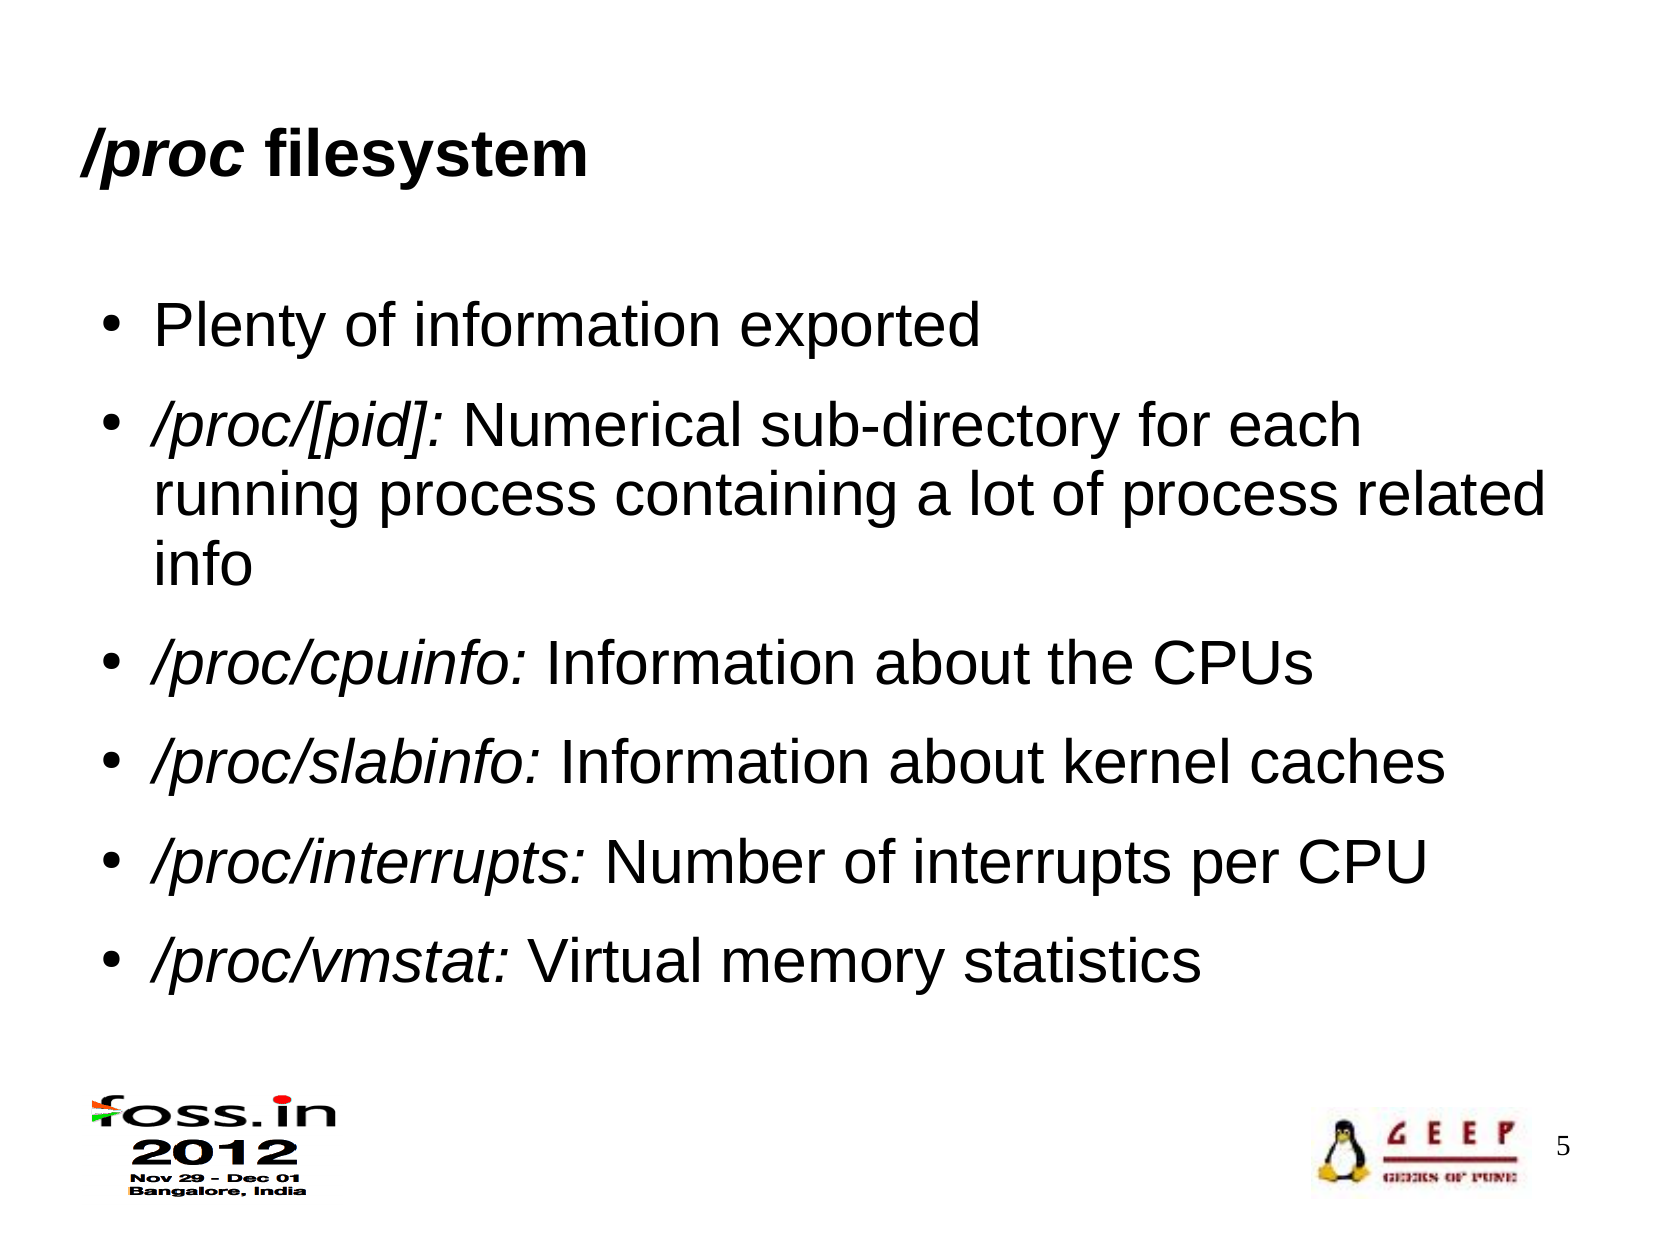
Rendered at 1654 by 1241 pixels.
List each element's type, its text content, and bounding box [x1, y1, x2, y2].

list Plenty of information exported /proc/[pid]: Numerical sub-directory for each running process containing a lot of process related info /proc/cpuinfo: Information about the CPUs /proc/slabinfo: Information about kernel caches /proc/interrupts: Number of interrupts per CPU /proc/vmstat: Virtual memory statistics [82, 290, 1571, 1109]
title /proc filesystem [82, 49, 1571, 257]
picture [1311, 1107, 1532, 1199]
picture [82, 1086, 343, 1205]
